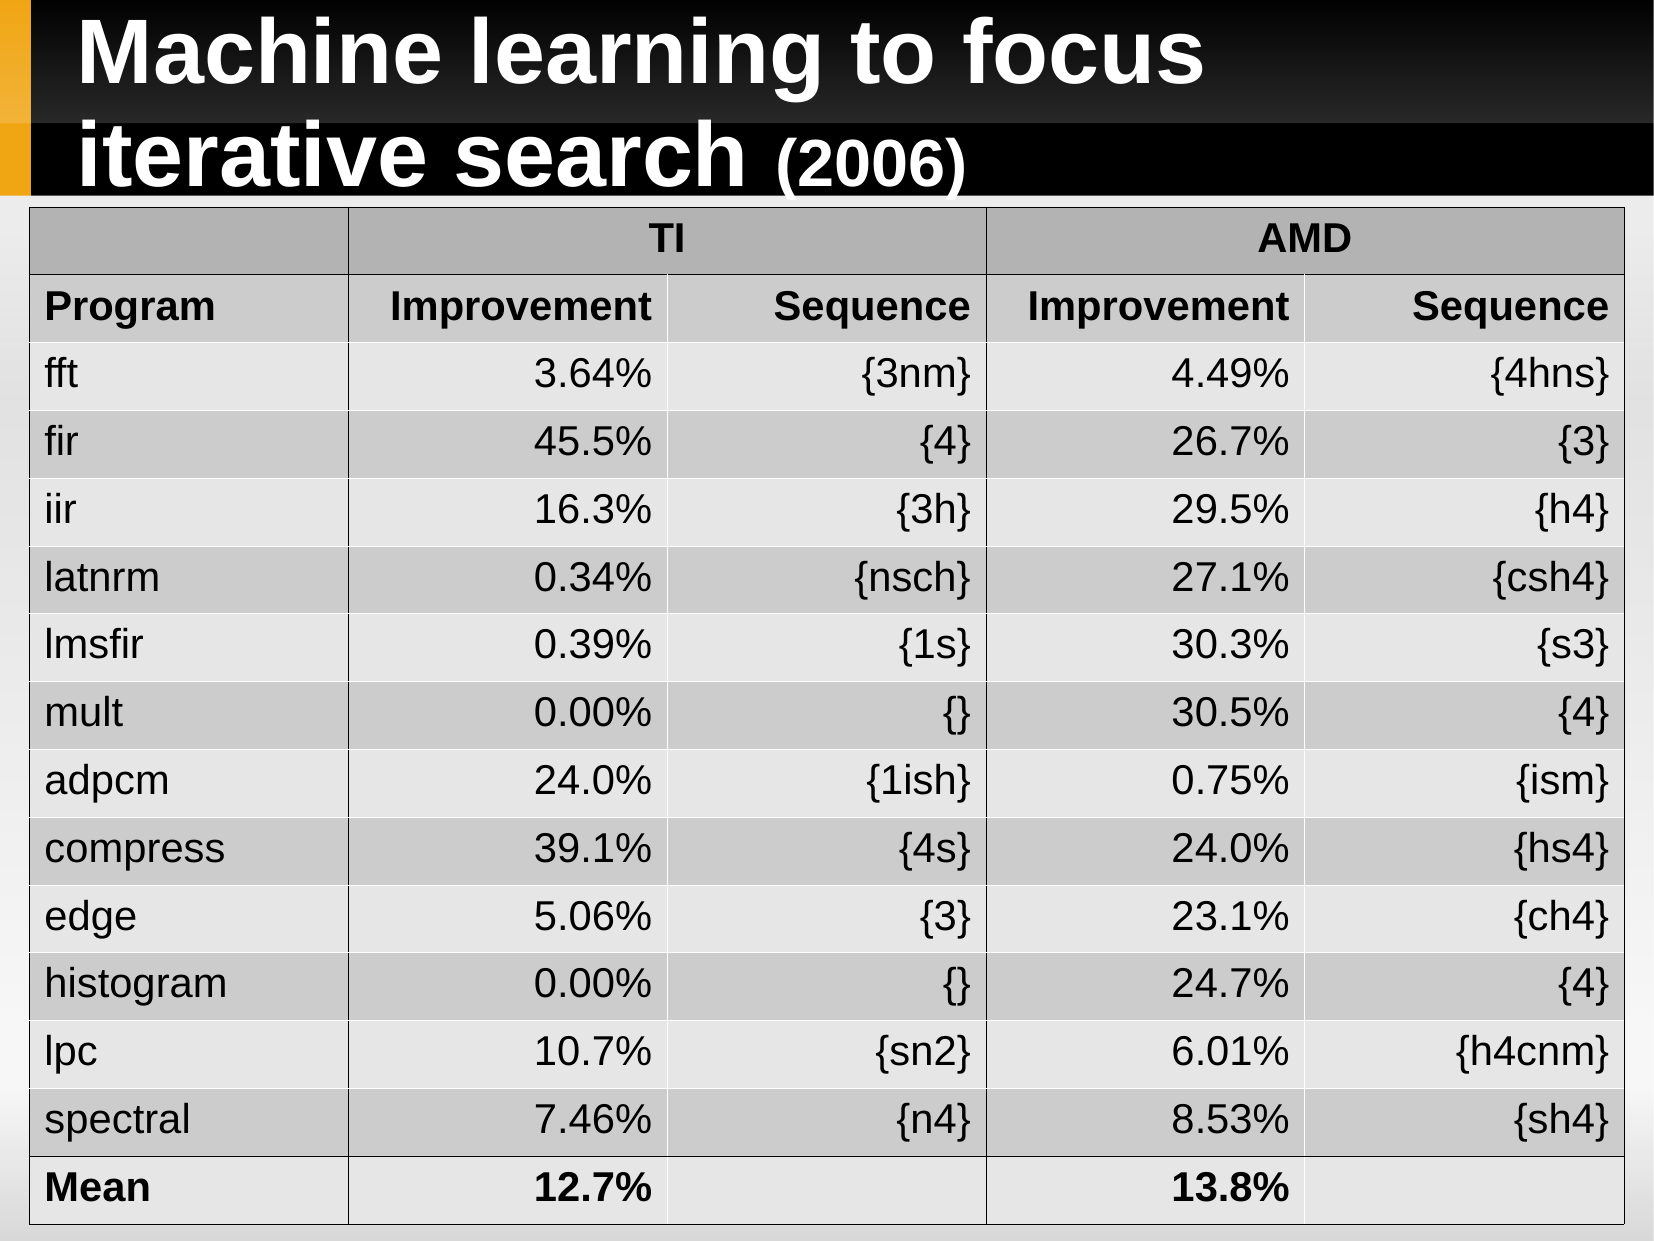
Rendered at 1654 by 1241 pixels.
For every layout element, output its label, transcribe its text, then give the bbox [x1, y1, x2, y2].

table_cell 16.3% [349, 479, 667, 546]
table_cell 8.53% [987, 1089, 1304, 1156]
table_cell Sequence [668, 275, 986, 342]
table_cell {s3} [1305, 614, 1624, 681]
table_cell {4hns} [1305, 343, 1624, 410]
table_cell 0.39% [349, 614, 667, 681]
table_cell 24.7% [987, 953, 1304, 1020]
table_cell 45.5% [349, 411, 667, 478]
table_cell 13.8% [987, 1157, 1304, 1224]
table_cell latnrm [30, 547, 348, 613]
table_cell edge [30, 886, 348, 952]
table_header AMD [987, 208, 1624, 274]
picture [0, 0, 1654, 1241]
table_cell 39.1% [349, 818, 667, 885]
table_cell {4s} [668, 818, 986, 885]
table_cell 7.46% [349, 1089, 667, 1156]
table_cell lpc [30, 1021, 348, 1088]
table_cell {h4} [1305, 479, 1624, 546]
table_cell {hs4} [1305, 818, 1624, 885]
table_cell {h4cnm} [1305, 1021, 1624, 1088]
table_cell Program [30, 275, 348, 342]
table_cell 3.64% [349, 343, 667, 410]
table_cell {1ish} [668, 750, 986, 817]
table_cell {ism} [1305, 750, 1624, 817]
table_cell {4} [1305, 682, 1624, 749]
table_cell {1s} [668, 614, 986, 681]
table_cell 27.1% [987, 547, 1304, 613]
table_cell {3nm} [668, 343, 986, 410]
table_cell {ch4} [1305, 886, 1624, 952]
table_cell 24.0% [987, 818, 1304, 885]
table_cell 30.3% [987, 614, 1304, 681]
table_cell 0.34% [349, 547, 667, 613]
table_cell {} [668, 953, 986, 1020]
table_cell {3h} [668, 479, 986, 546]
table_cell compress [30, 818, 348, 885]
table_cell {nsch} [668, 547, 986, 613]
table_cell {sn2} [668, 1021, 986, 1088]
table_cell {csh4} [1305, 547, 1624, 613]
table_cell {} [668, 682, 986, 749]
table_cell Sequence [1305, 275, 1624, 342]
table_cell adpcm [30, 750, 348, 817]
table_cell {3} [1305, 411, 1624, 478]
table_cell [1305, 1157, 1624, 1224]
table_cell 12.7% [349, 1157, 667, 1224]
table_header TI [349, 208, 986, 274]
table_header [30, 208, 348, 274]
table_cell {3} [668, 886, 986, 952]
table_cell iir [30, 479, 348, 546]
table_cell Mean [30, 1157, 348, 1224]
table_cell 6.01% [987, 1021, 1304, 1088]
table_cell fir [30, 411, 348, 478]
table_cell 0.00% [349, 682, 667, 749]
table_cell 26.7% [987, 411, 1304, 478]
table_cell 0.75% [987, 750, 1304, 817]
table_cell 23.1% [987, 886, 1304, 952]
table_cell lmsfir [30, 614, 348, 681]
table_cell {4} [1305, 953, 1624, 1020]
table_cell [668, 1157, 986, 1224]
table_cell 30.5% [987, 682, 1304, 749]
table_cell histogram [30, 953, 348, 1020]
table_cell {4} [668, 411, 986, 478]
table_cell 29.5% [987, 479, 1304, 546]
table_cell 24.0% [349, 750, 667, 817]
table_cell mult [30, 682, 348, 749]
table_cell 4.49% [987, 343, 1304, 410]
title Machine learning to focus iterative search (2006) [76, 0, 1565, 207]
table_cell fft [30, 343, 348, 410]
table_cell Improvement [987, 275, 1304, 342]
table_cell 0.00% [349, 953, 667, 1020]
table_cell spectral [30, 1089, 348, 1156]
table_cell {n4} [668, 1089, 986, 1156]
table_cell 5.06% [349, 886, 667, 952]
table_cell {sh4} [1305, 1089, 1624, 1156]
table_cell Improvement [349, 275, 667, 342]
table_cell 10.7% [349, 1021, 667, 1088]
